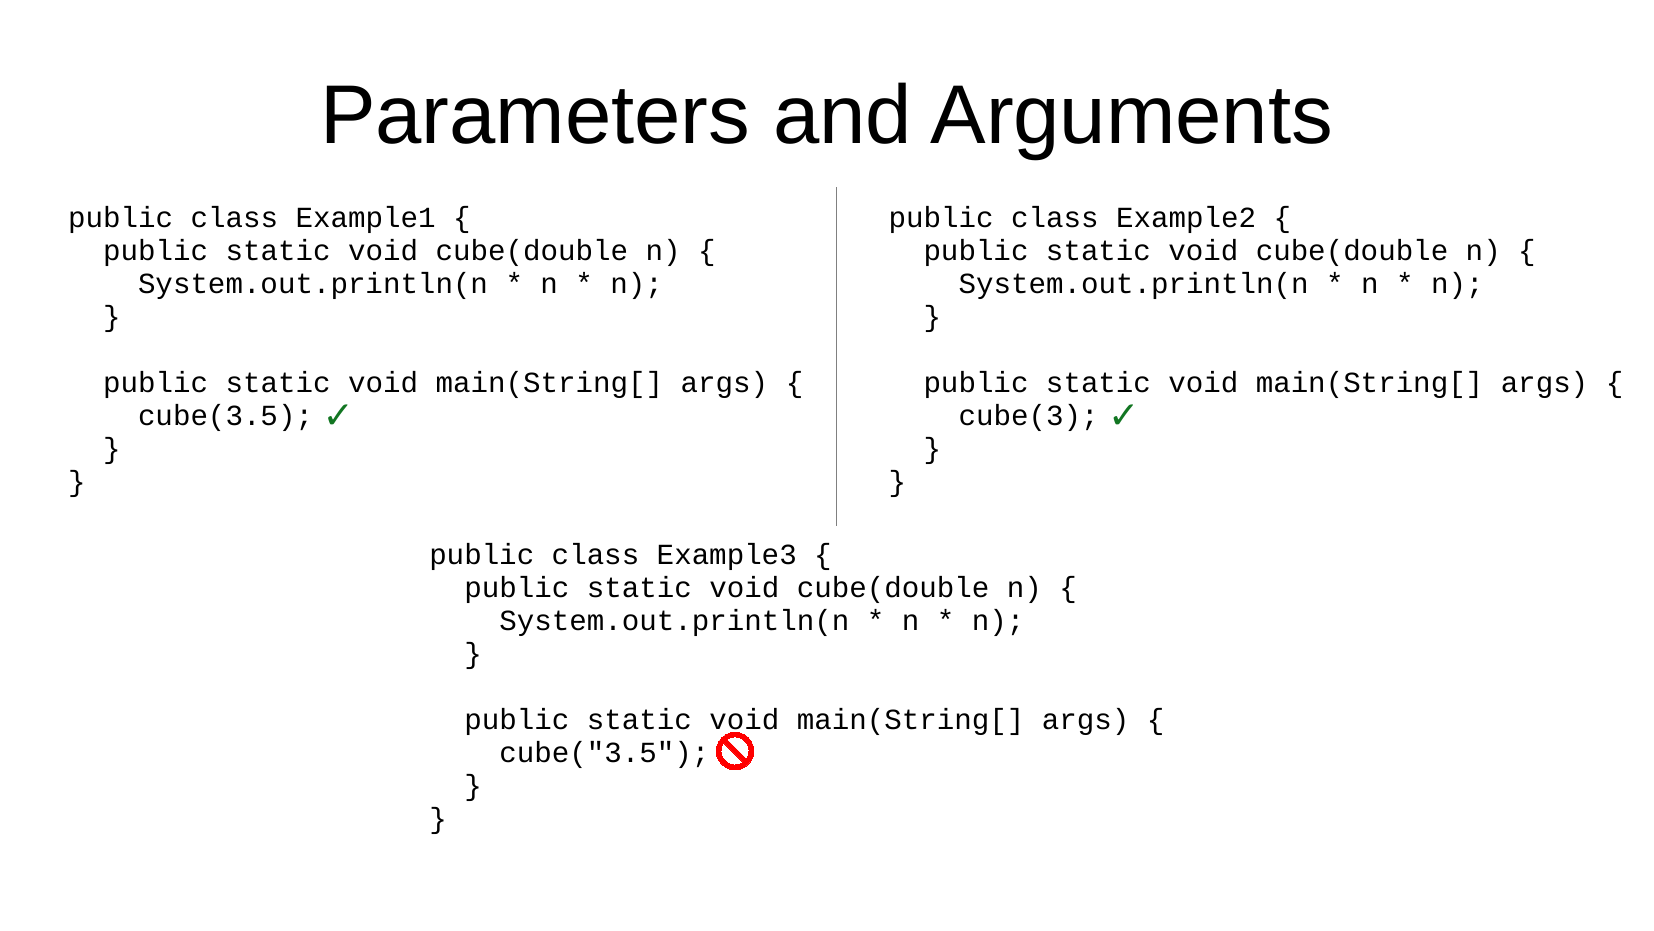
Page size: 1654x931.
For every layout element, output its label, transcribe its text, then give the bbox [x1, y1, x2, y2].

text_box ✓ [307, 387, 370, 445]
text_box [716, 732, 754, 770]
text_box ✓ [1093, 387, 1155, 445]
text_box public class Example3 { public static void cube(double n) { System.out.println(n * n * n); } public static void main(String[] args) { cube("3.5"); } } [414, 532, 1180, 845]
text_box public class Example2 { public static void cube(double n) { System.out.println(n * n * n); } public static void main(String[] args) { cube(3); } } [873, 195, 1639, 508]
text_box public class Example1 { public static void cube(double n) { System.out.println(n * n * n); } public static void main(String[] args) { cube(3.5); } } [53, 195, 819, 508]
title Parameters and Arguments [82, 37, 1571, 193]
